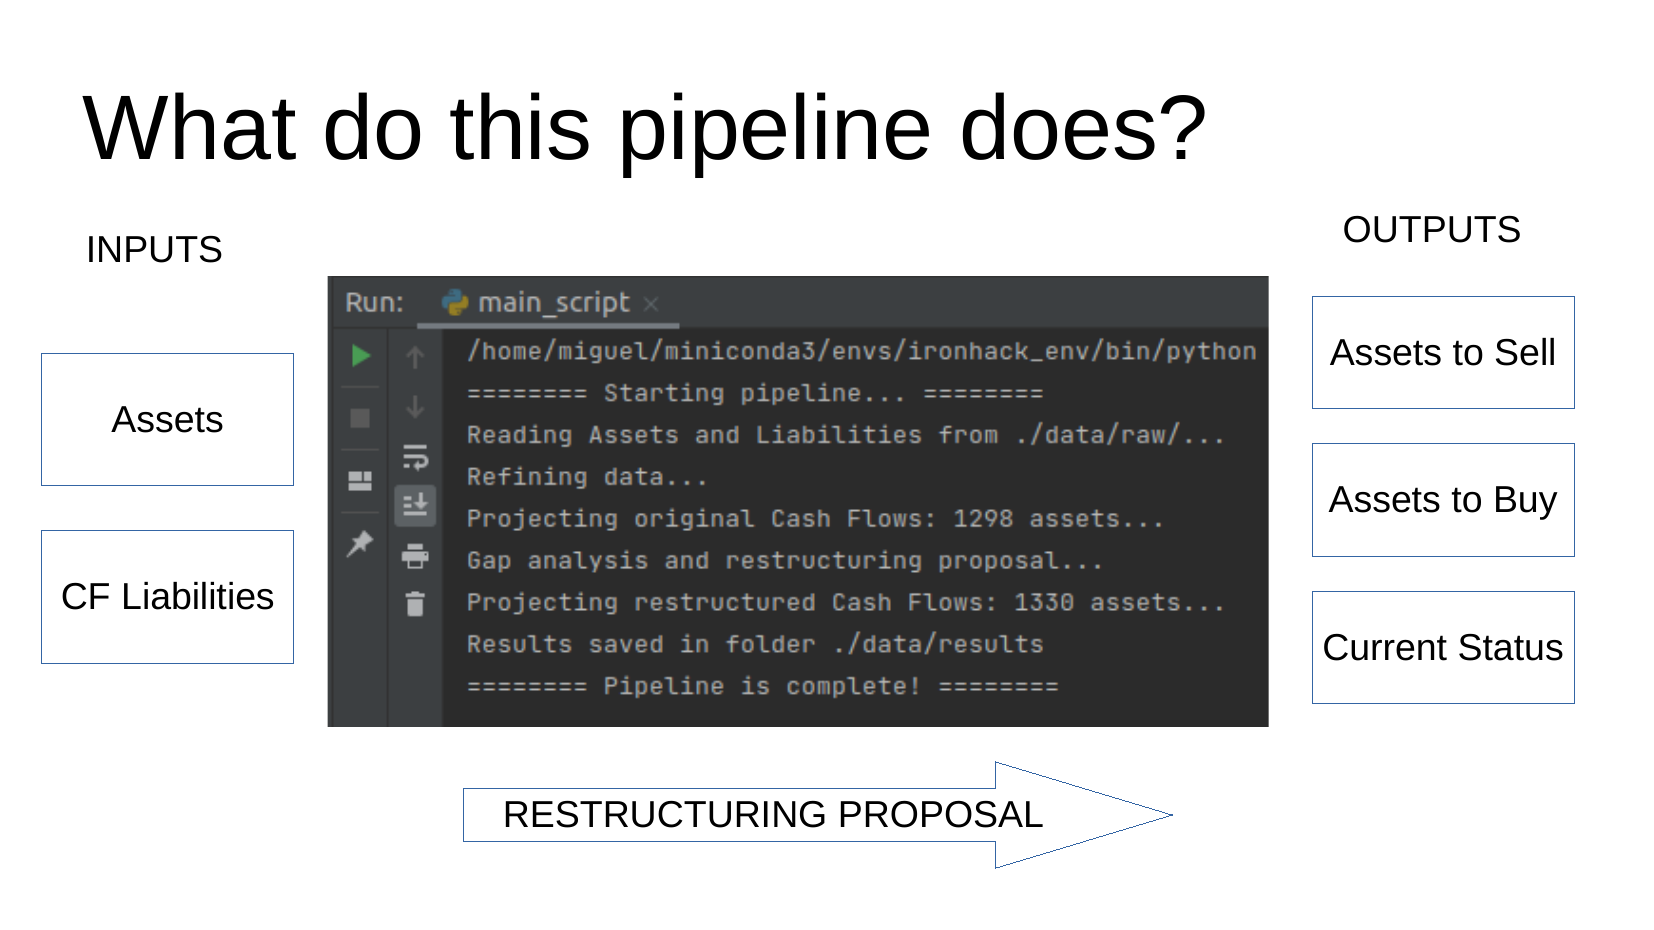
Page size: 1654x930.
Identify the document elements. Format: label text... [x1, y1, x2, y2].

picture [327, 276, 1269, 727]
title What do this pipeline does? [0, 49, 1378, 206]
text_box INPUTS [71, 221, 263, 320]
text_box Assets to Buy [1312, 443, 1575, 557]
text_box Assets to Sell [1312, 296, 1575, 409]
text_box Assets [41, 353, 294, 486]
text_box CF Liabilities [41, 530, 294, 664]
text_box Current Status [1312, 591, 1575, 704]
text_box OUTPUTS [1327, 201, 1595, 300]
text_box RESTRUCTURING PROPOSAL [463, 761, 1173, 869]
